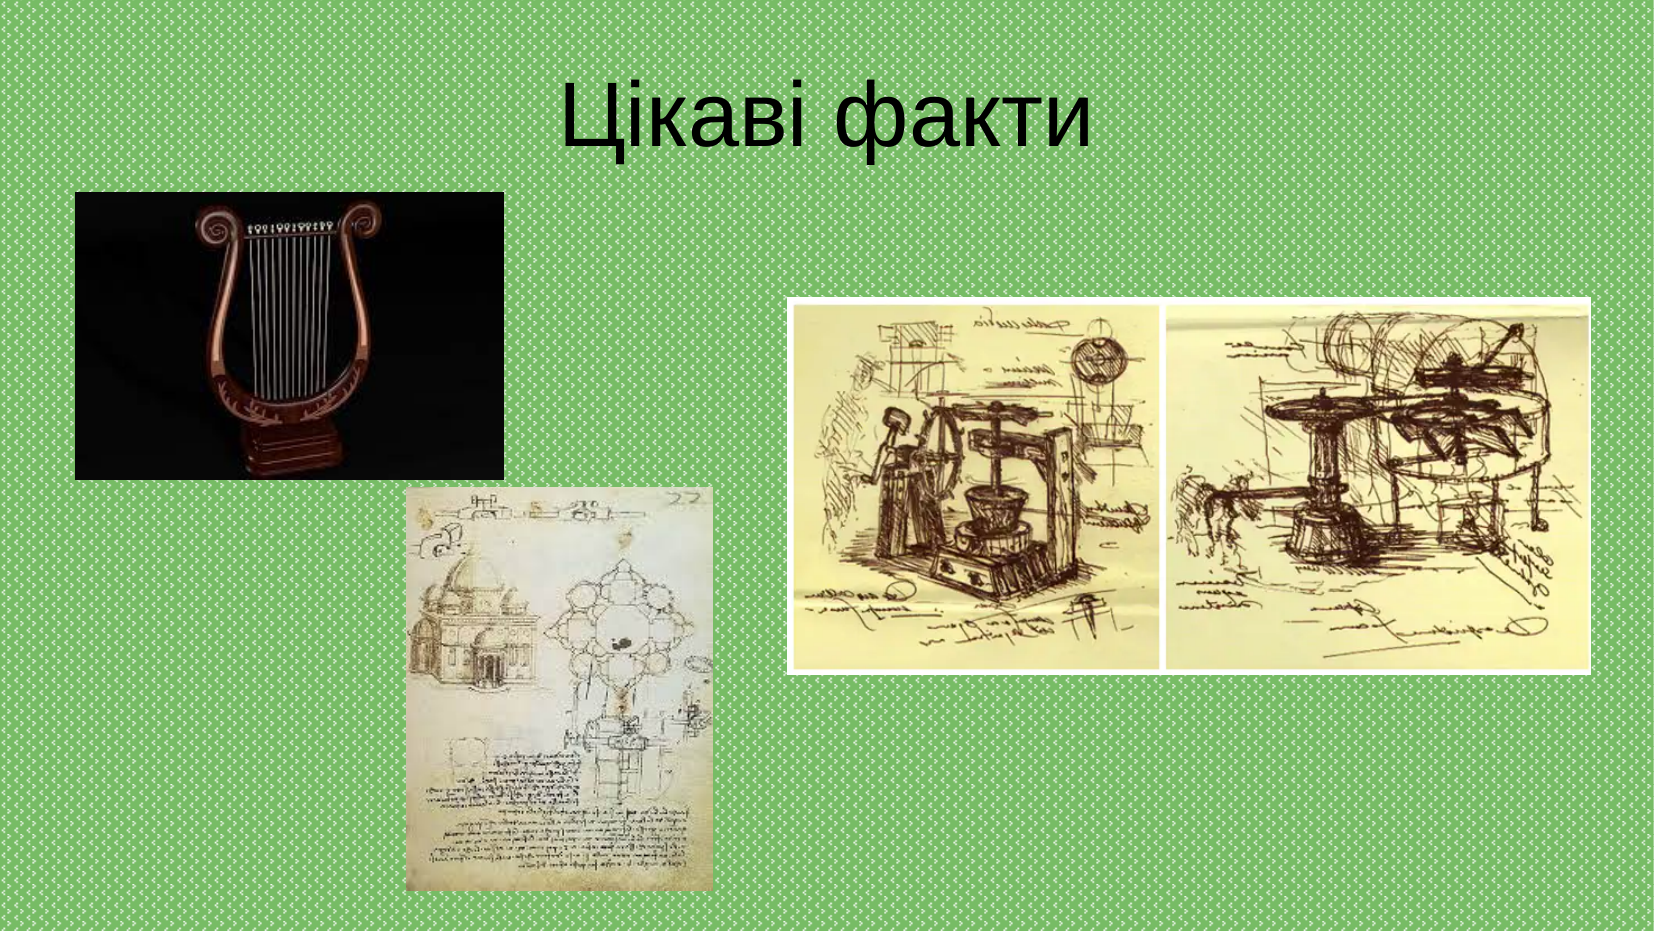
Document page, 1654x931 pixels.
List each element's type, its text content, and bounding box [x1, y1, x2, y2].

picture [0, 0, 1654, 931]
title Цікаві факти [82, 37, 1571, 193]
